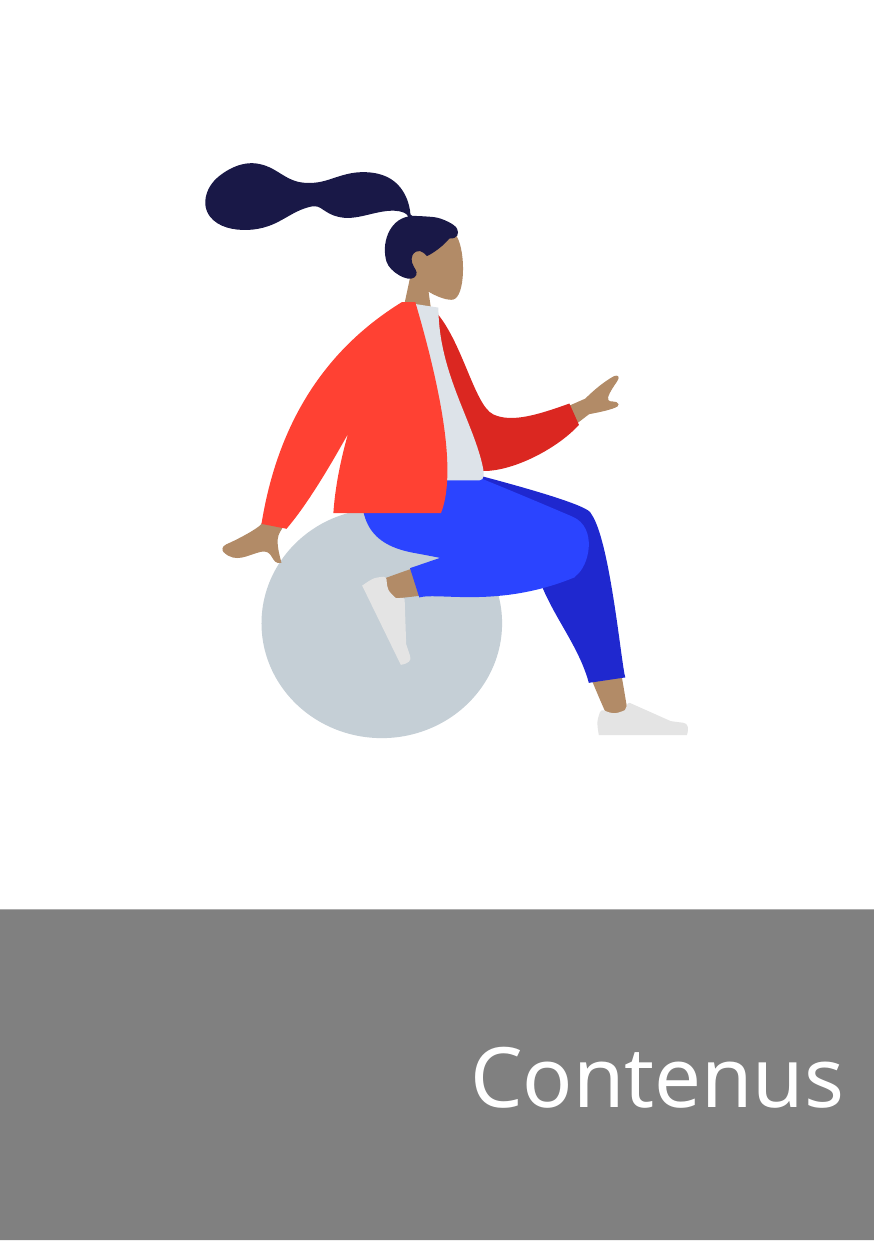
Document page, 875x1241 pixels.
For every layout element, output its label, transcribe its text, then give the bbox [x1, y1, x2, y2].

picture [121, 135, 717, 763]
title Contenus [29, 933, 845, 1217]
